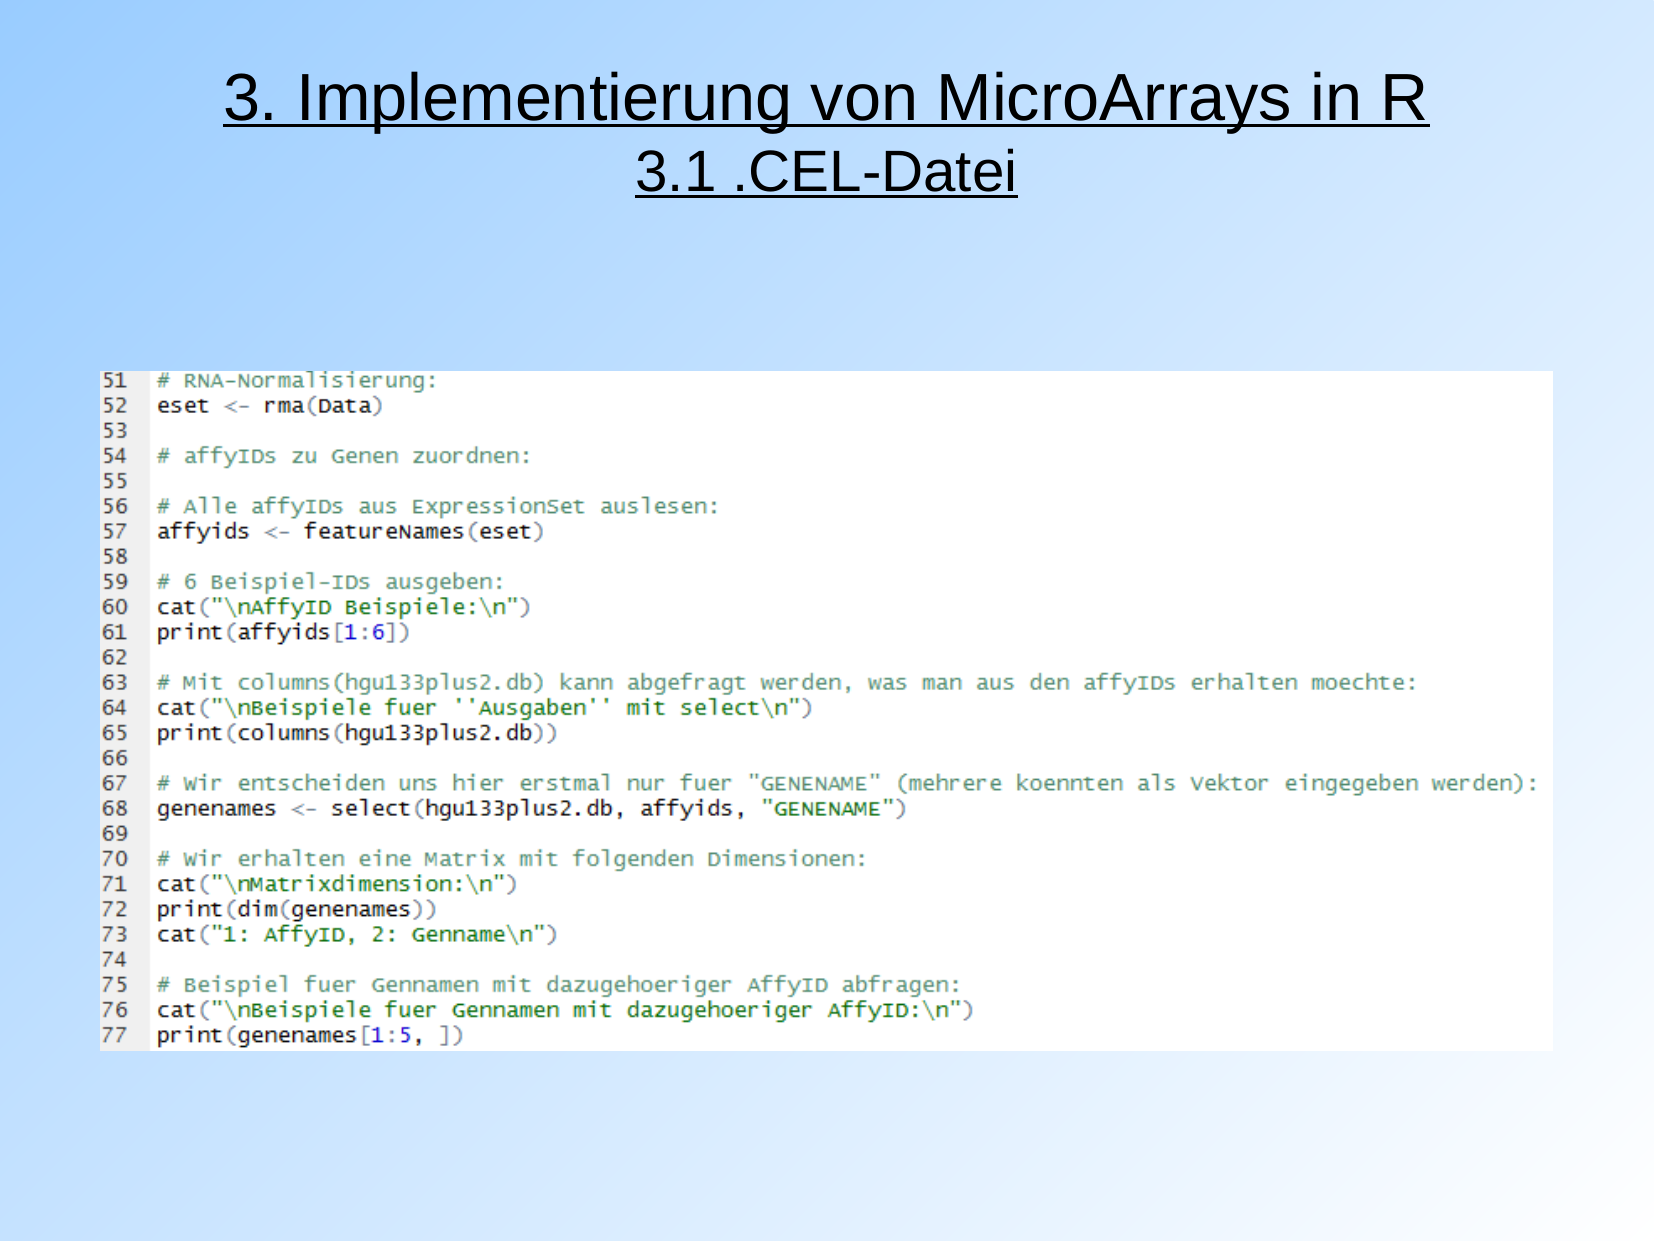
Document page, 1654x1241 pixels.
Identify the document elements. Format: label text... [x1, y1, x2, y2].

title 3. Implementierung von MicroArrays in R 3.1 .CEL-Datei [0, 0, 1654, 257]
picture [100, 371, 1553, 1051]
